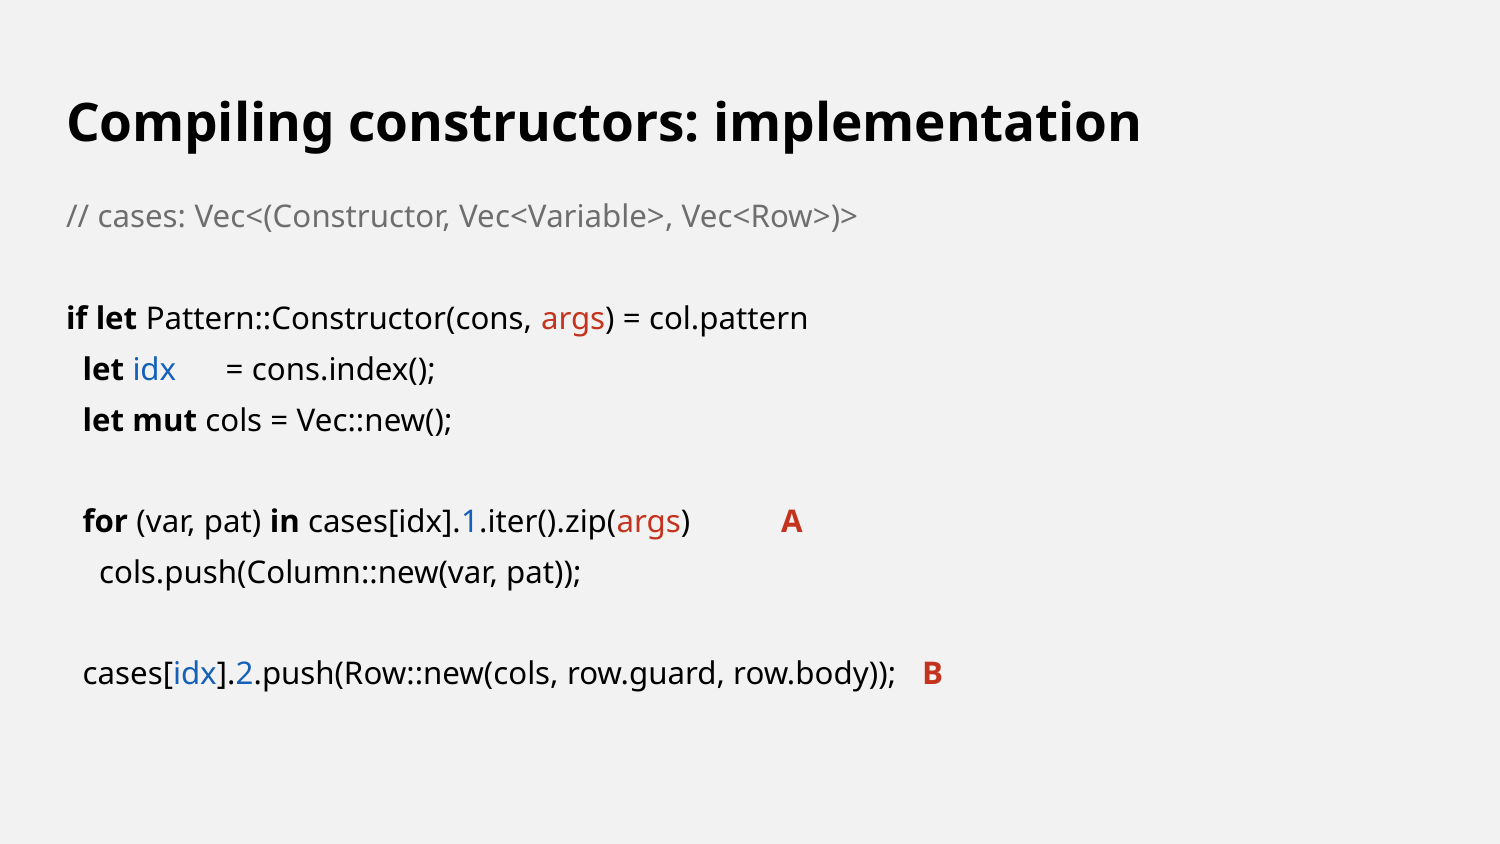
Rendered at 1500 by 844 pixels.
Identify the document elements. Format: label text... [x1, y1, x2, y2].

title Compiling constructors: implementation [51, 72, 1449, 167]
list // cases: Vec<(Constructor, Vec<Variable>, Vec<Row>)> if let Pattern::Constructor(cons, args) = col.pattern let idx = cons.index(); let mut cols = Vec::new(); for (var, pat) in cases[idx].1.iter().zip(args) A cols.push(Column::new(var, pat)); cases[idx].2.push(Row::new(cols, row.guard, row.body)); B [51, 189, 1449, 762]
